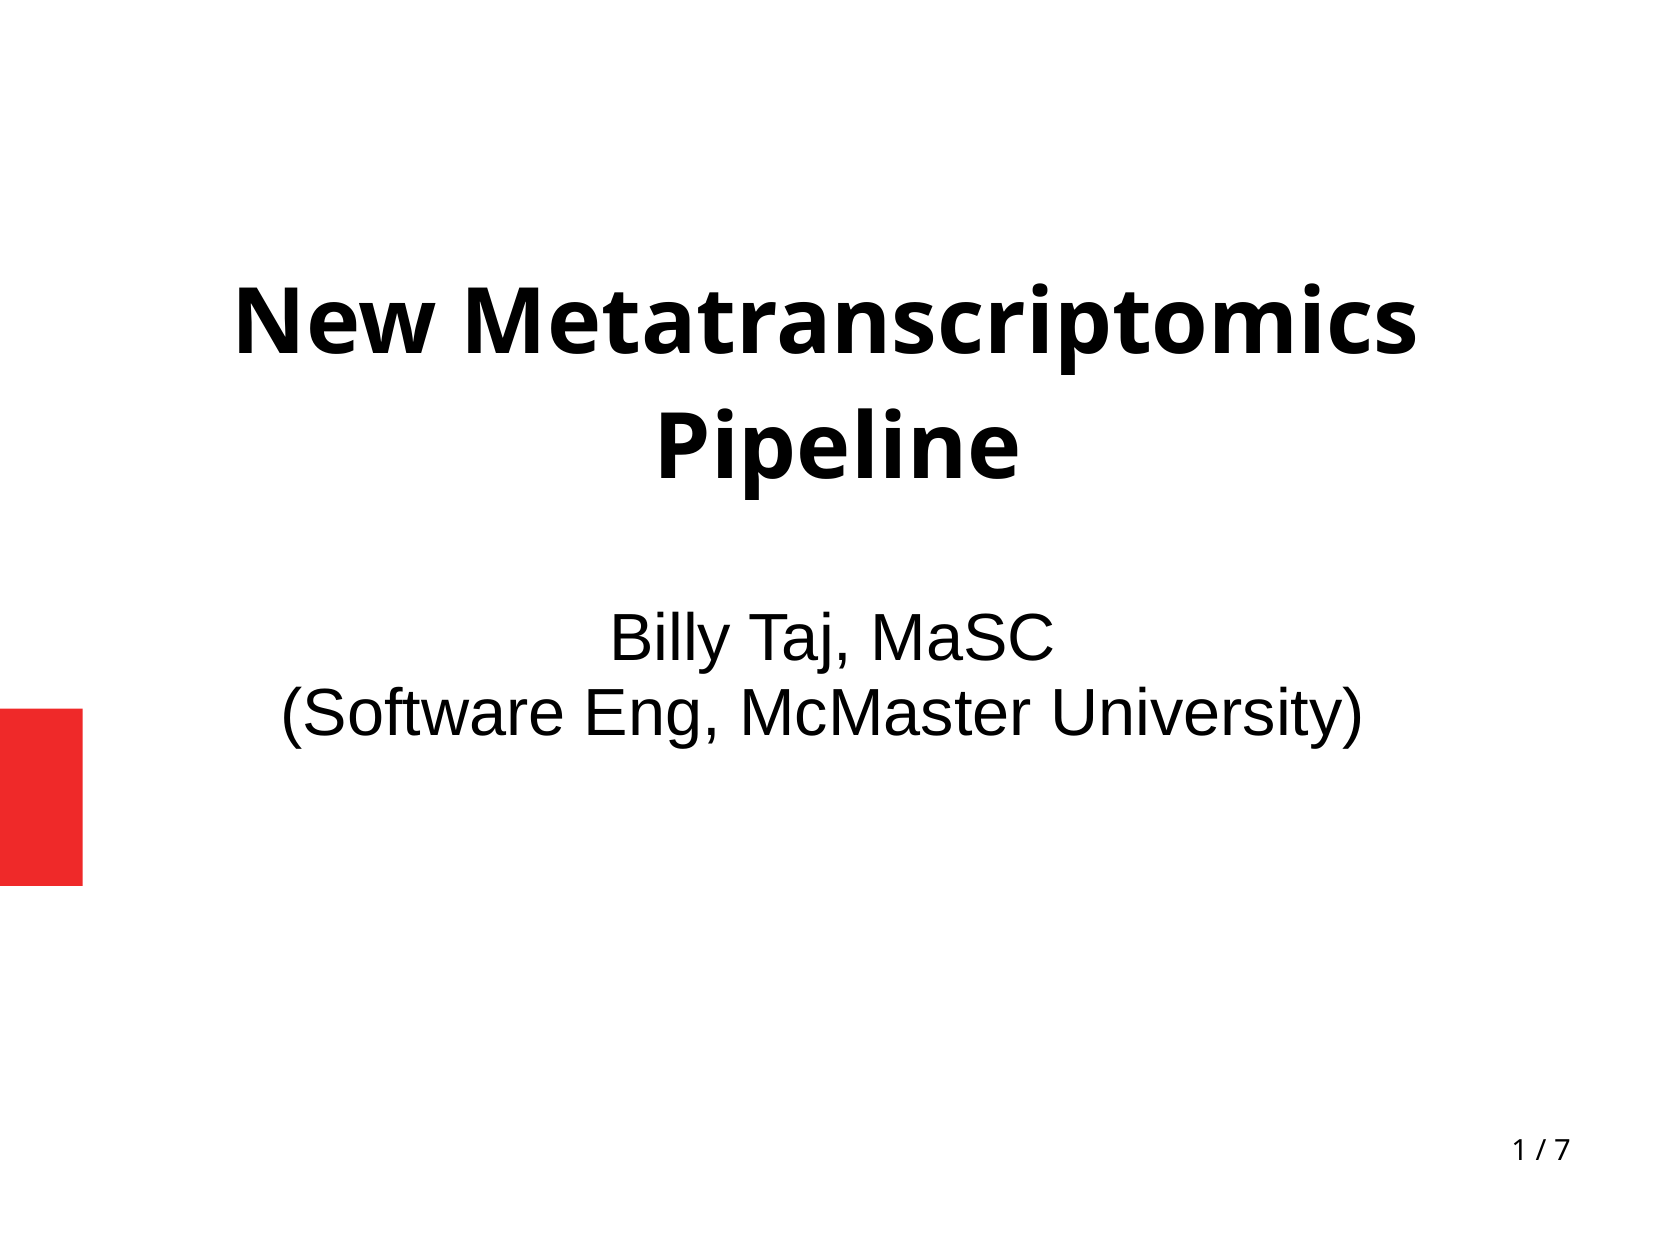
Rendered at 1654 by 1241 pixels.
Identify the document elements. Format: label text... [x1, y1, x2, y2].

title New Metatranscriptomics Pipeline [135, 255, 1541, 506]
subtitle Billy Taj, MaSC (Software Eng, McMaster University) [129, 600, 1536, 825]
